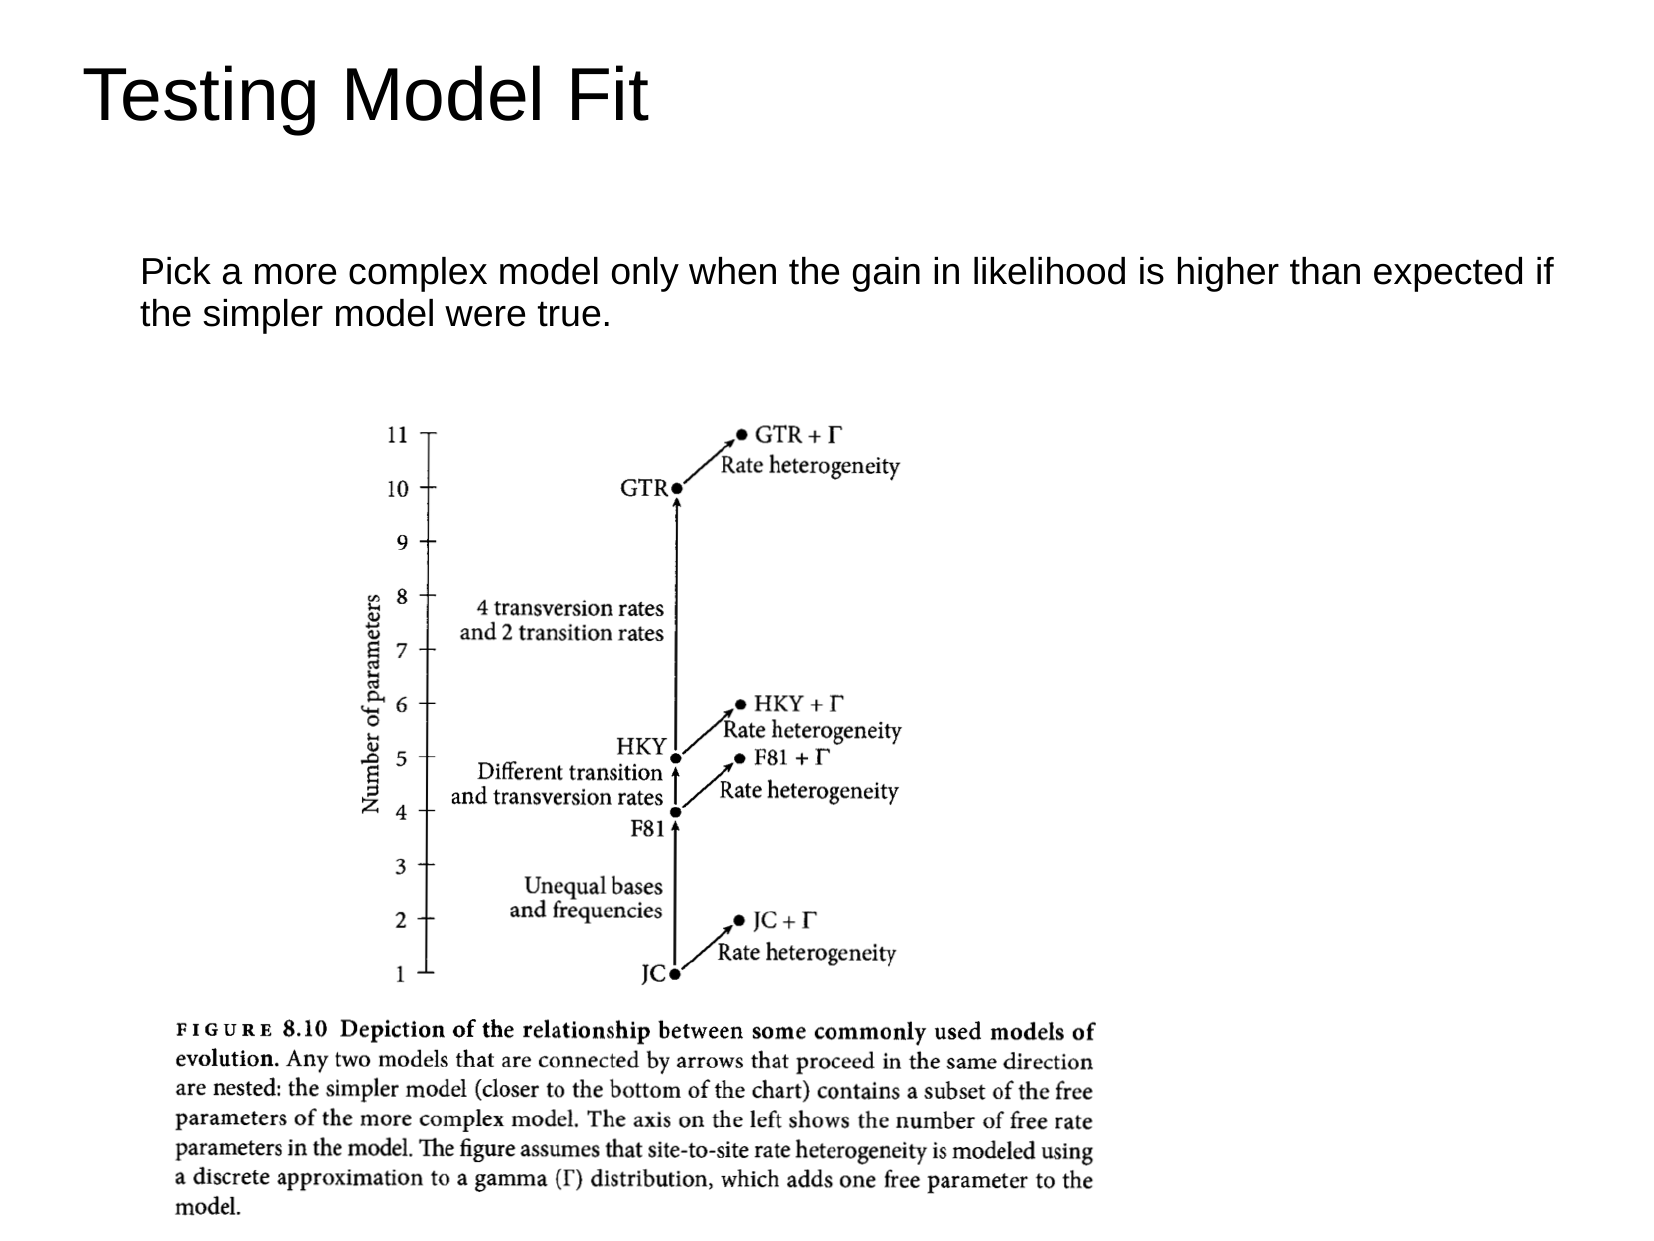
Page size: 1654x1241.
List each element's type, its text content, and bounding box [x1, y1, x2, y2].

text_box Pick a more complex model only when the gain in likelihood is higher than expected if the simpler model were true. [125, 243, 1583, 343]
picture [170, 395, 1111, 1221]
text_box Testing Model Fit [68, 45, 970, 144]
